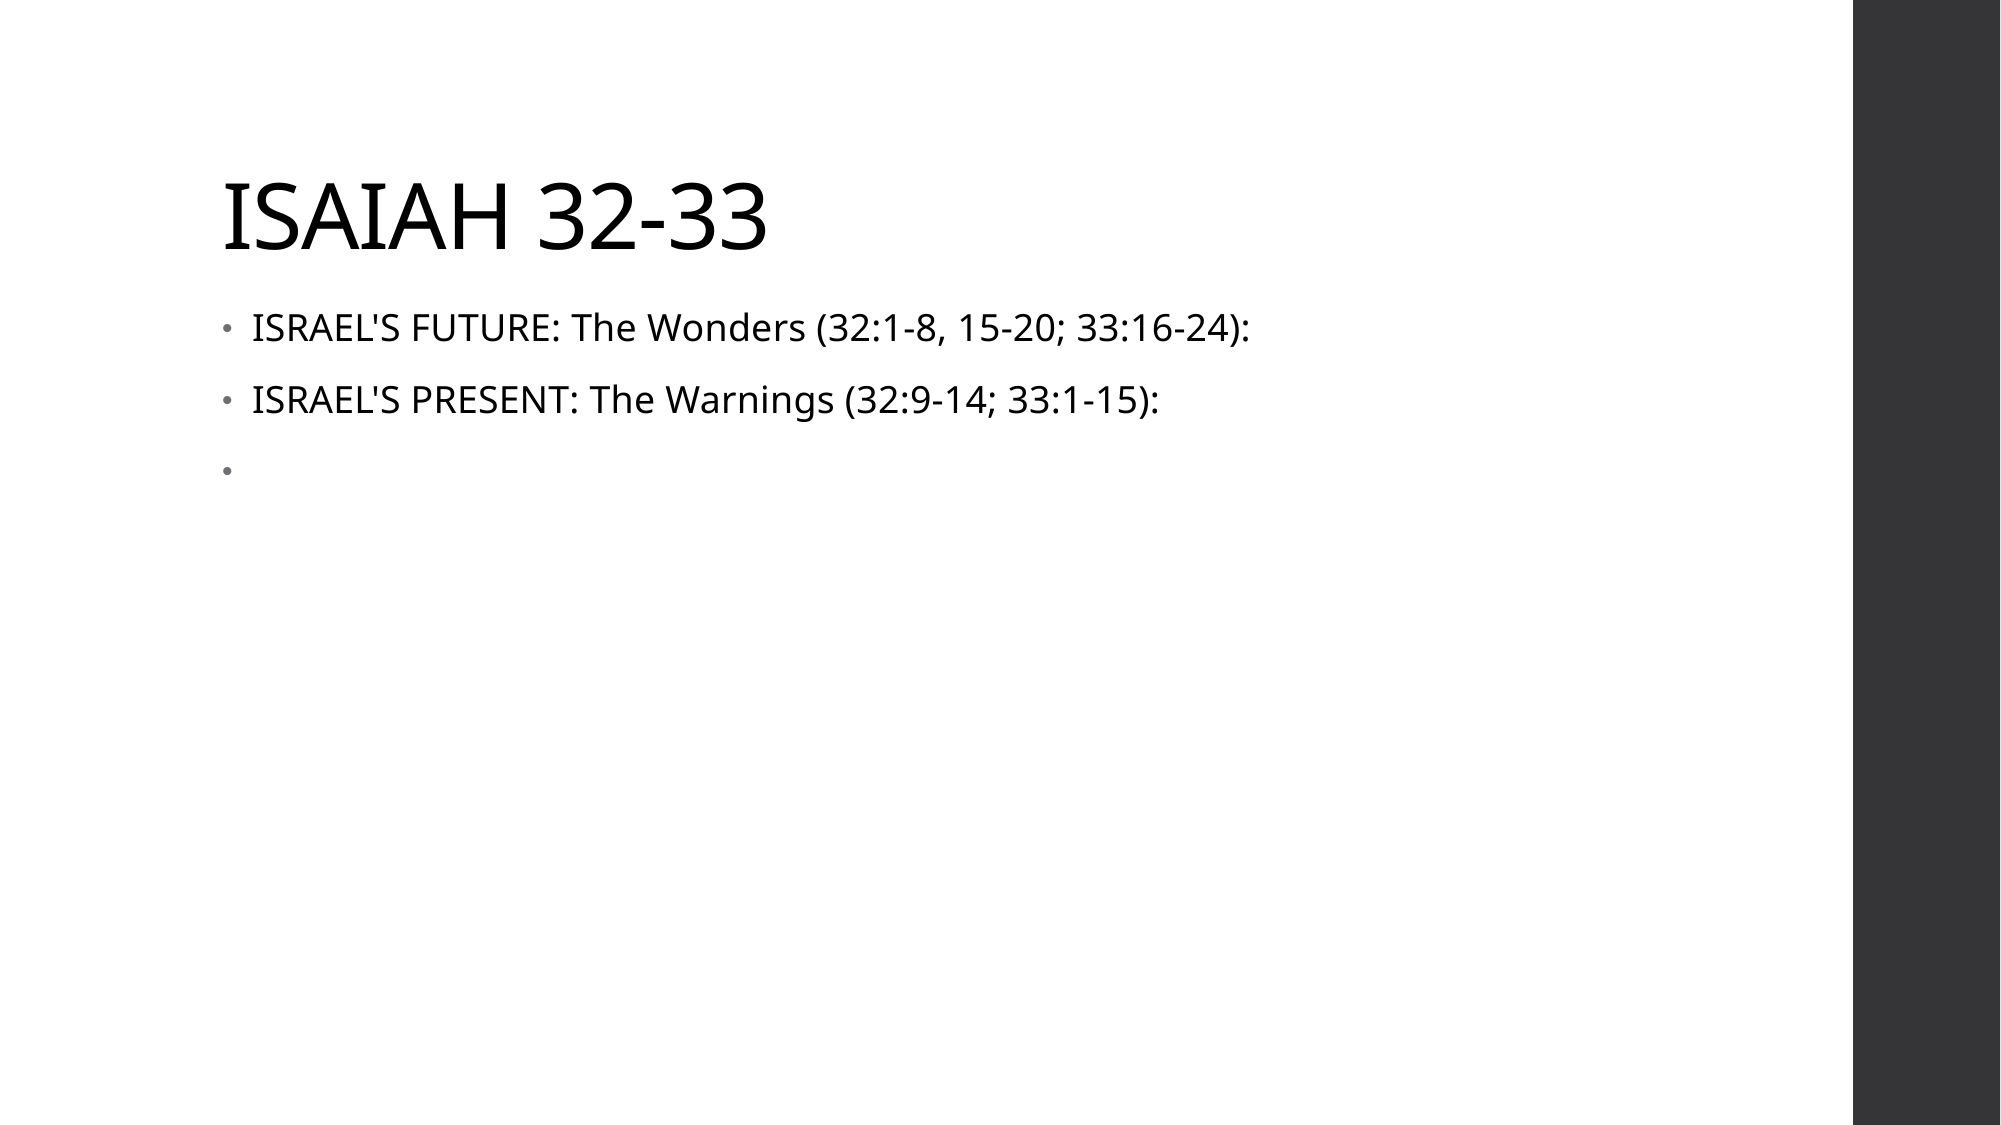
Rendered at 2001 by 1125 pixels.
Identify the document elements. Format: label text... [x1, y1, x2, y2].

title ISAIAH 32-33 [206, 60, 1797, 278]
list ISRAEL'S FUTURE: The Wonders (32:1-8, 15-20; 33:16-24): ISRAEL'S PRESENT: The Warnings (32:9-14; 33:1-15): [206, 299, 1617, 1014]
